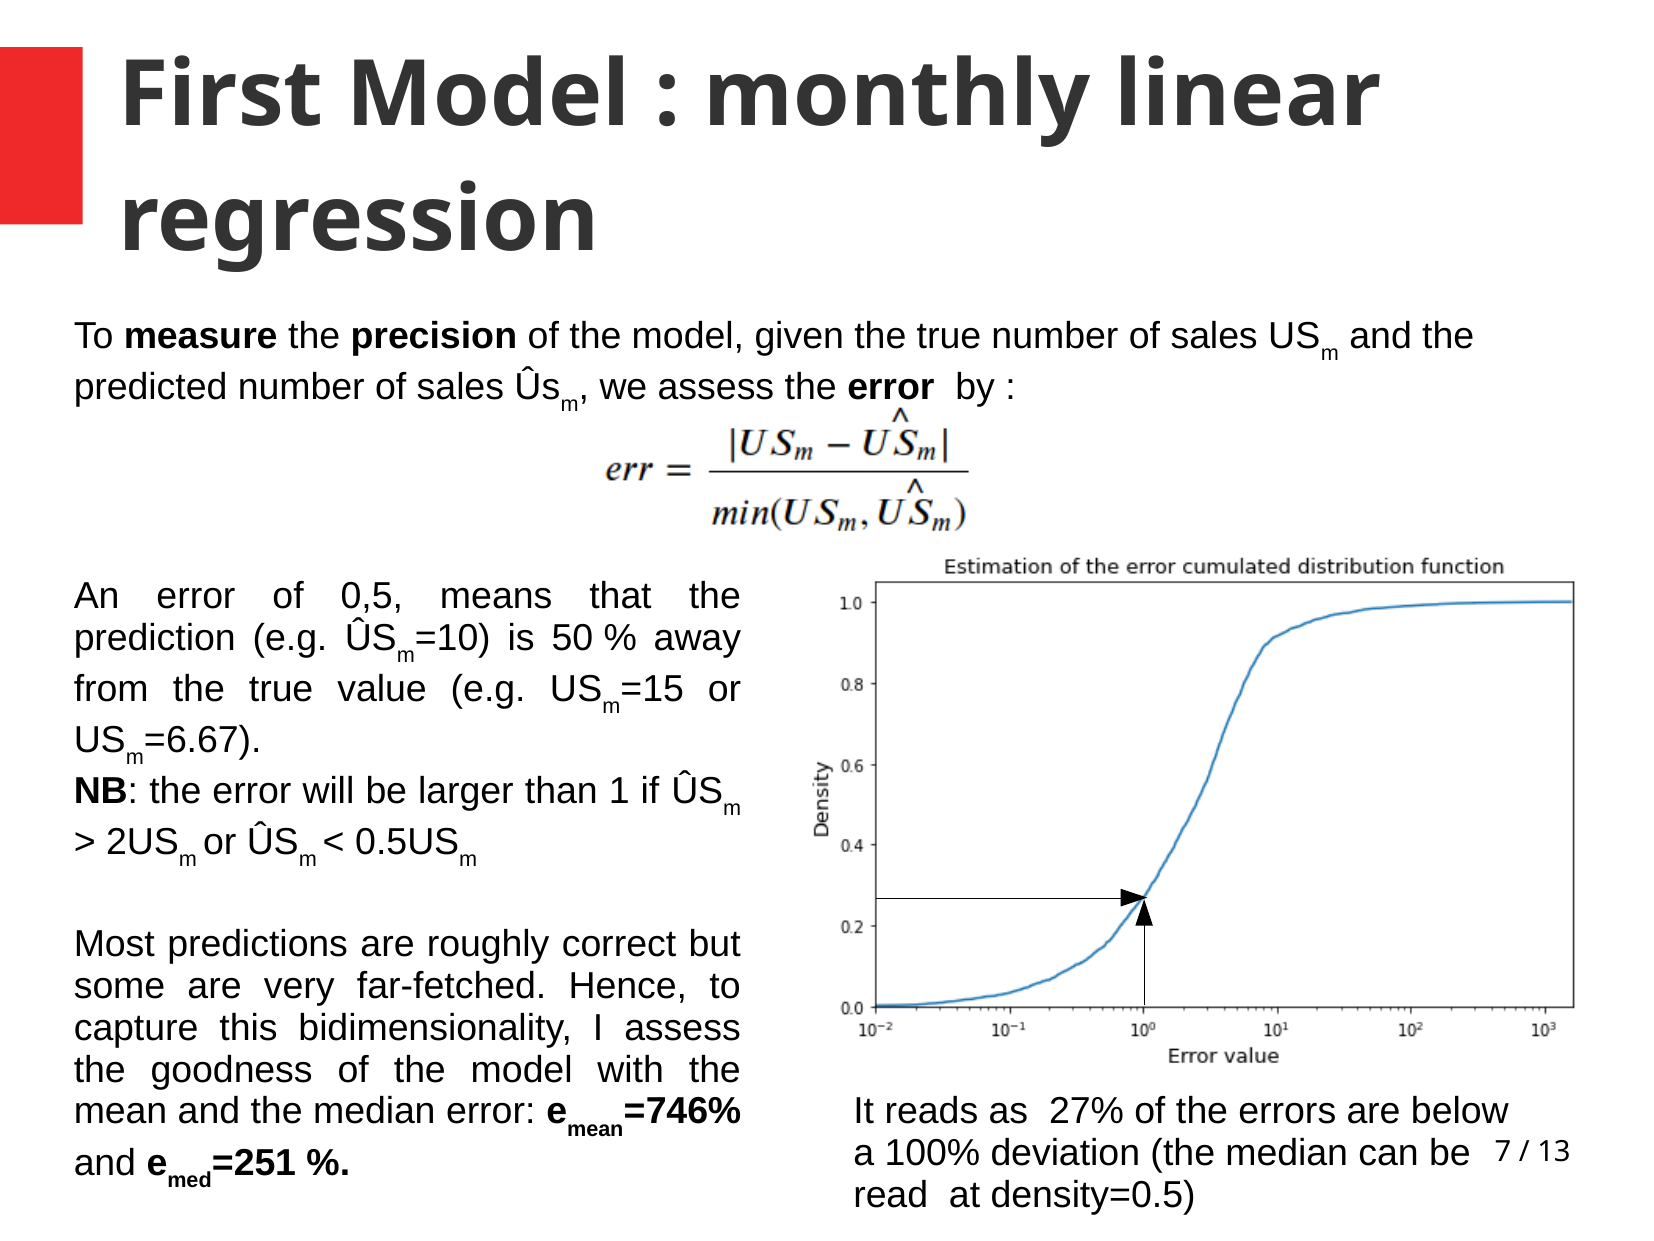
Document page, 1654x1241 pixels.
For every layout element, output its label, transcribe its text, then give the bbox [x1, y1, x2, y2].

text_box It reads as 27% of the errors are below a 100% deviation (the median can be read at density=0.5) [838, 1082, 1536, 1224]
text_box An error of 0,5, means that the prediction (e.g. ÛSm=10) is 50 % away from the true value (e.g. USm=15 or USm=6.67). NB: the error will be larger than 1 if ÛSm > 2USm or ÛSm < 0.5USm Most predictions are roughly correct but some are very far-fetched. Hence, to capture this bidimensionality, I assess the goodness of the model with the mean and the median error: emean=746% and emed=251 %. [59, 566, 756, 1241]
text_box To measure the precision of the model, given the true number of sales USm and the predicted number of sales Ûsm, we assess the error by : [59, 307, 1548, 473]
title First Model : monthly linear regression [118, 27, 1571, 278]
picture [581, 473, 994, 550]
picture [794, 555, 1595, 1074]
